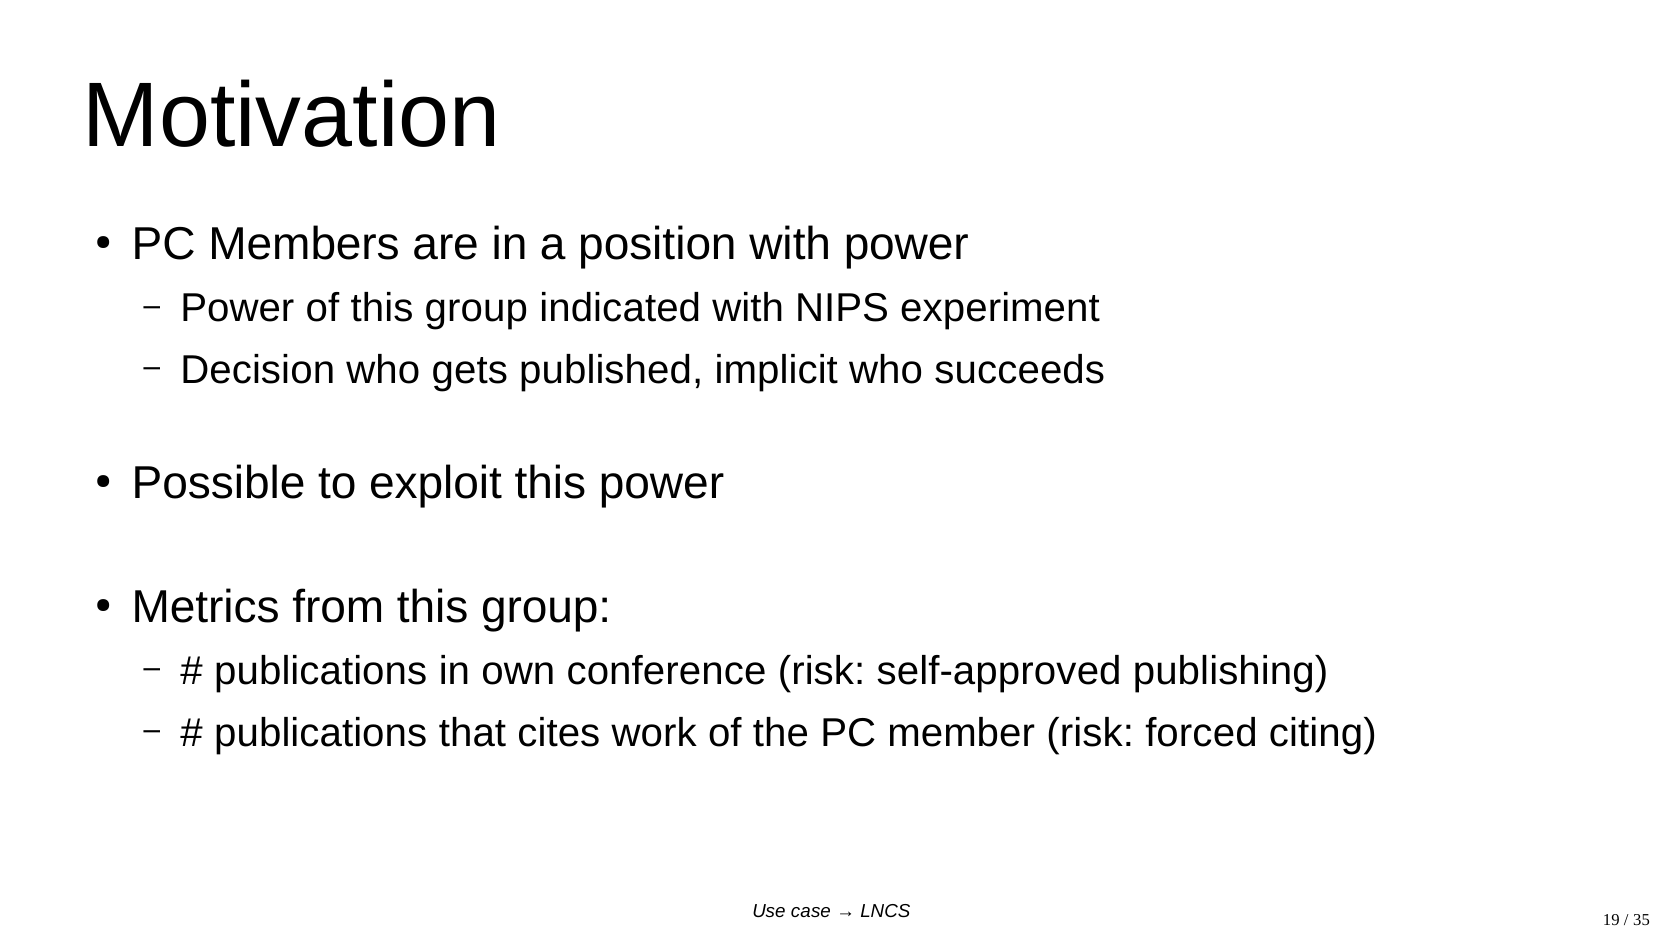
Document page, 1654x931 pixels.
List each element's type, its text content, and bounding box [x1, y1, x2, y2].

title Use case → LNCS [531, 892, 1132, 931]
list PC Members are in a position with power Power of this group indicated with NIPS experiment Decision who gets published, implicit who succeeds Possible to exploit this power Metrics from this group: # publications in own conference (risk: self-approved publishing) # publications that cites work of the PC member (risk: forced citing) [82, 217, 1571, 758]
title Motivation [82, 12, 1613, 218]
